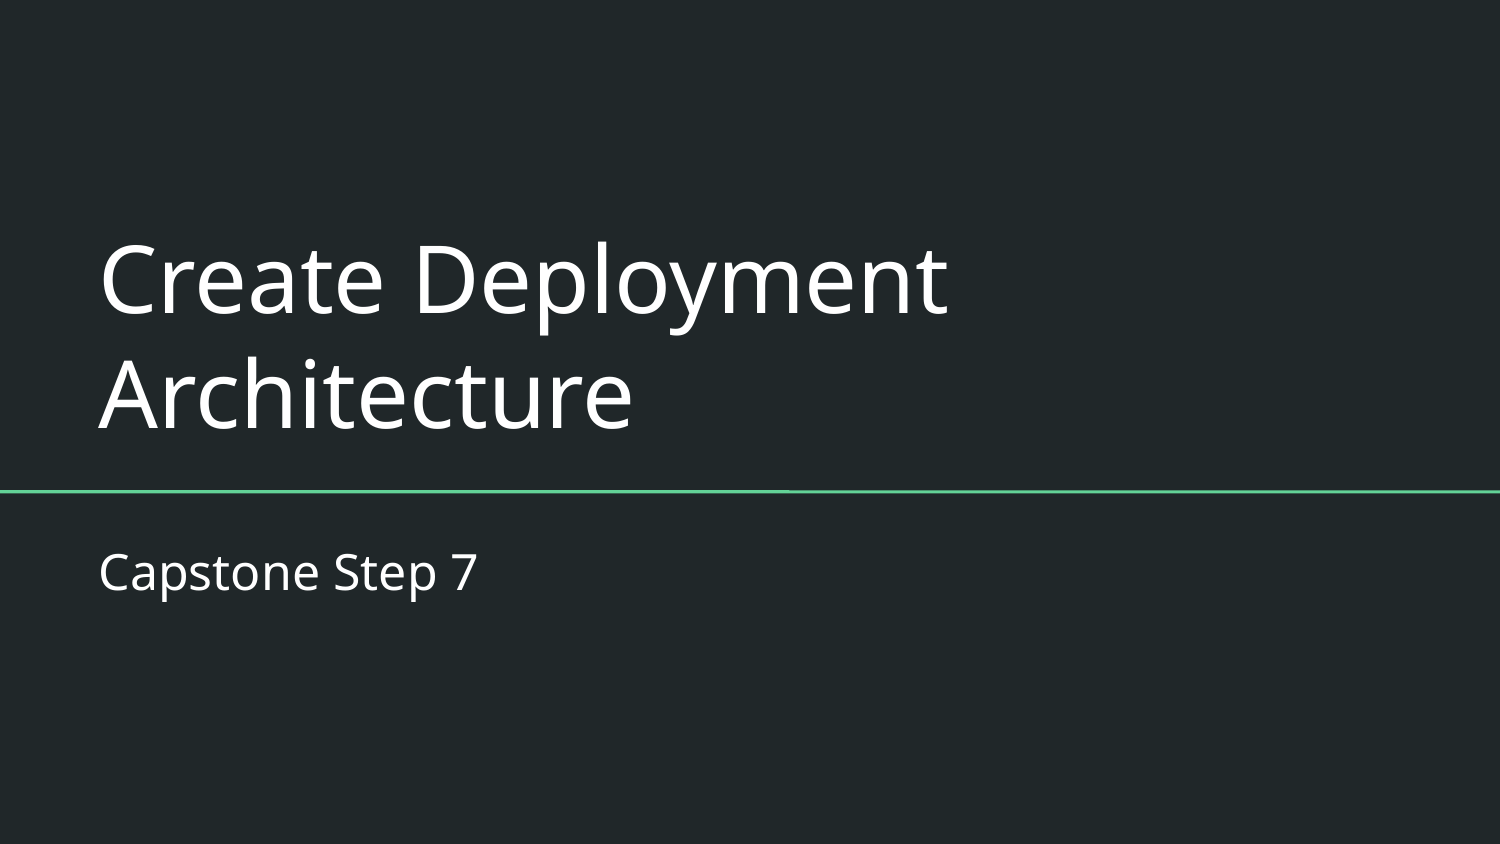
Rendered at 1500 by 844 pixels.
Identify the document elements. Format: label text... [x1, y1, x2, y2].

text_box Capstone Step 7 [83, 522, 1417, 626]
text_box Create Deployment Architecture [83, 206, 1474, 467]
